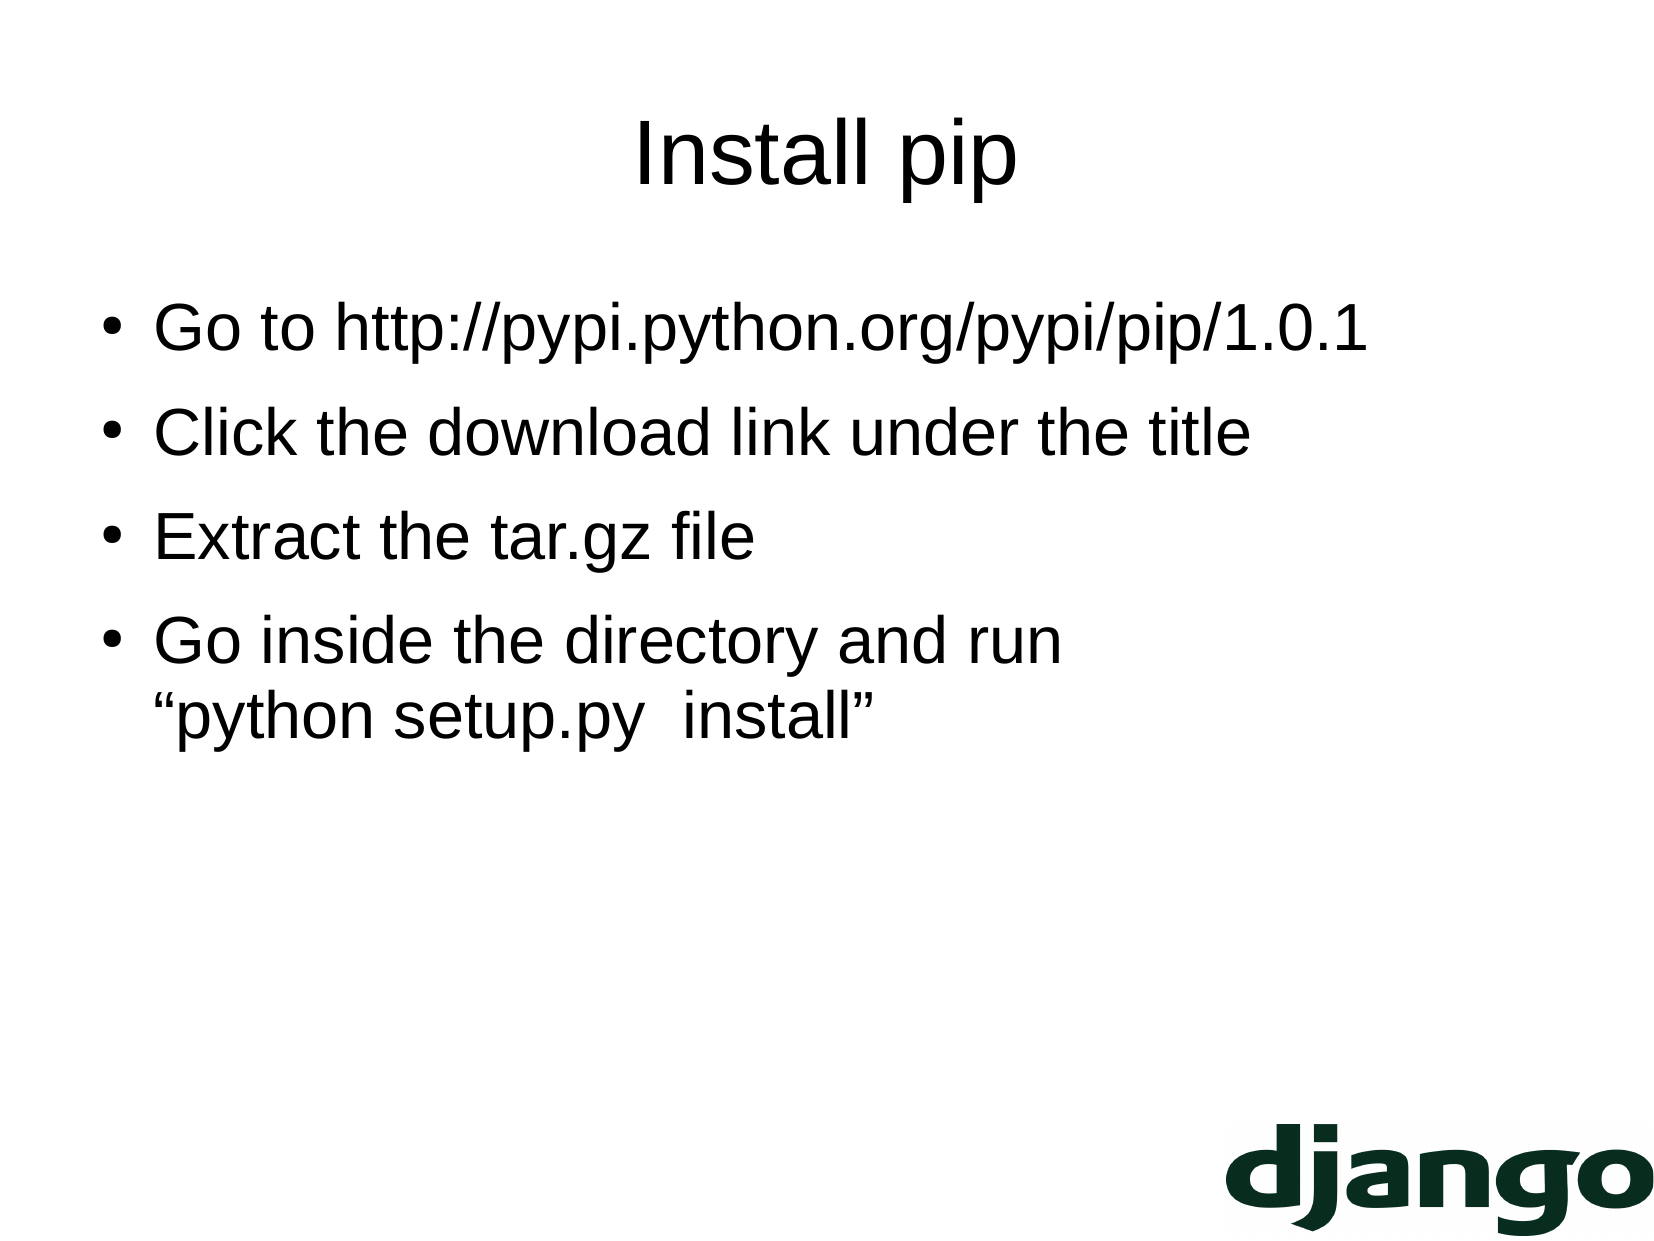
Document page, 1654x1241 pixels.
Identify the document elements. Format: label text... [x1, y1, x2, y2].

list Go to http://pypi.python.org/pypi/pip/1.0.1 Click the download link under the title Extract the tar.gz file Go inside the directory and run “python setup.py install” [82, 290, 1571, 1109]
picture [1226, 1124, 1654, 1236]
title Install pip [82, 49, 1571, 257]
